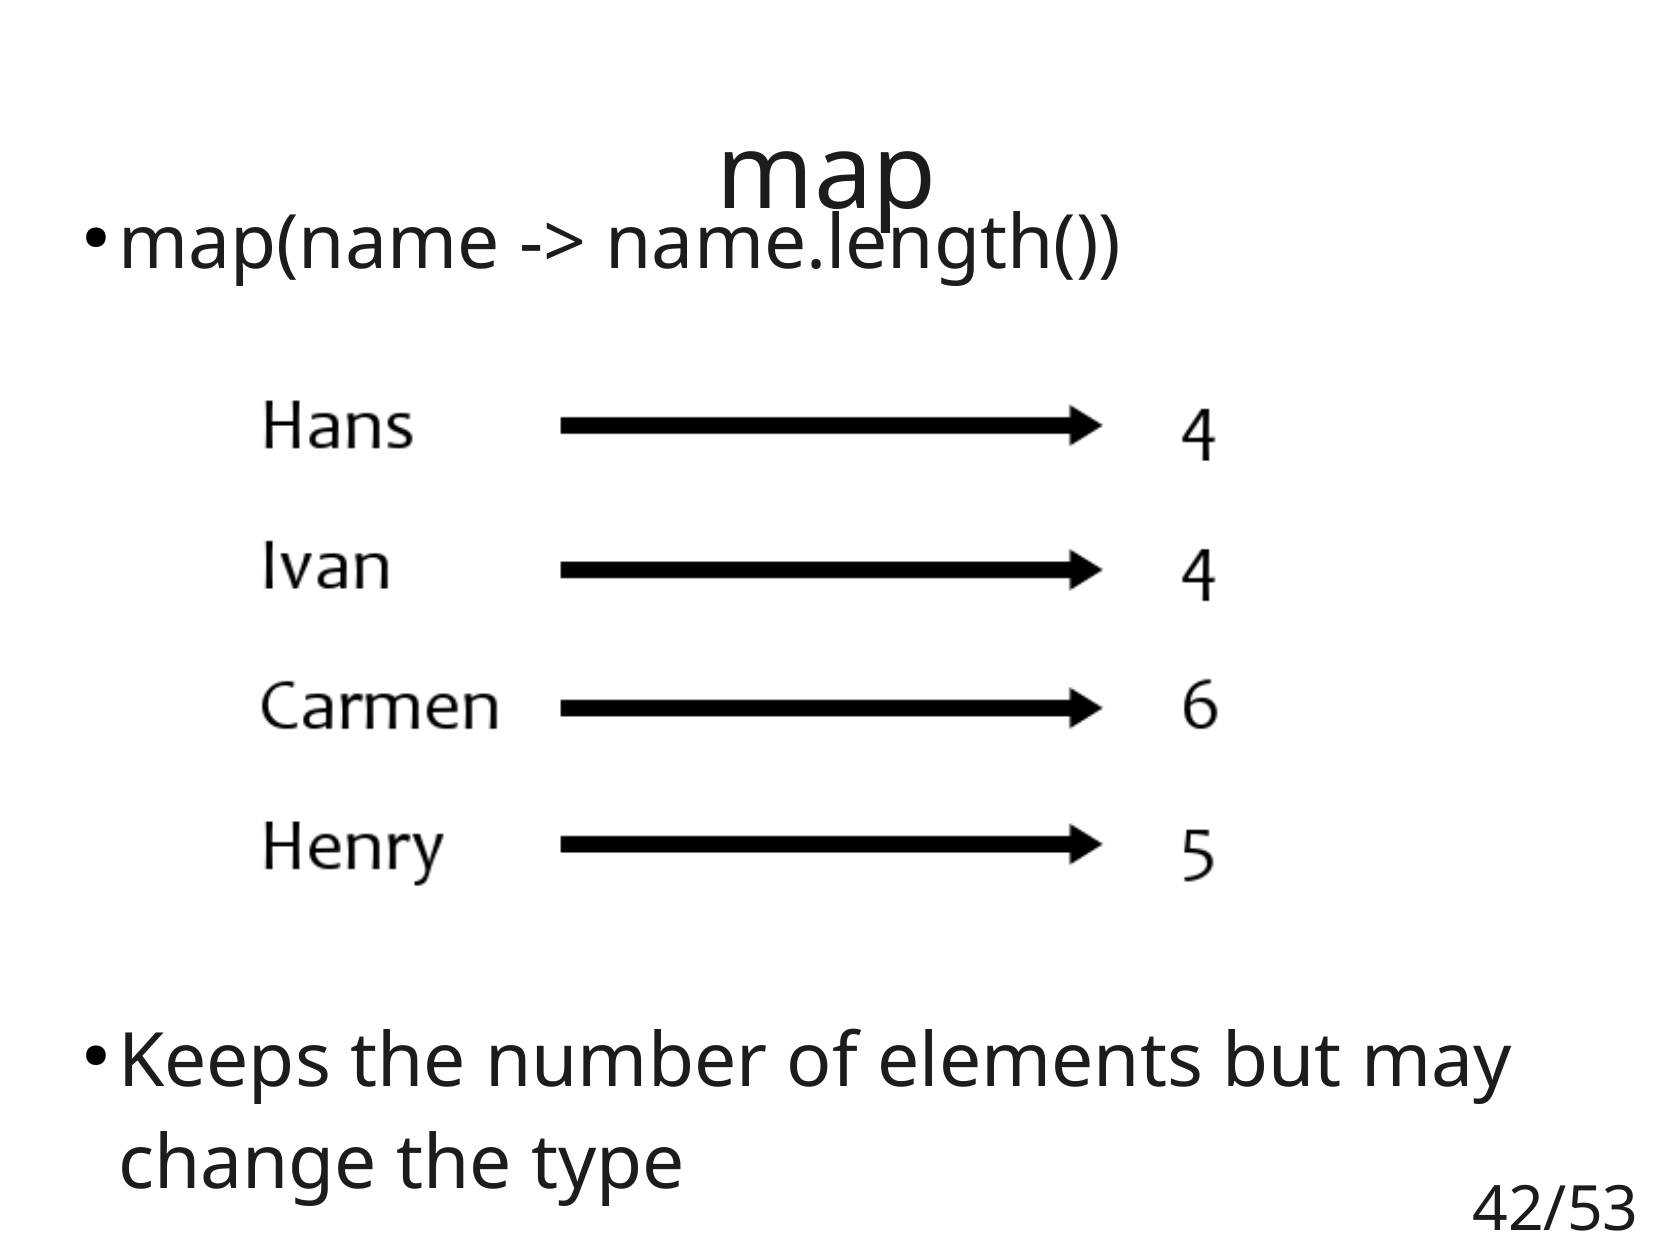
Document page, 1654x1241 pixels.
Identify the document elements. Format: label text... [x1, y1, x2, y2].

title map [82, 64, 1571, 240]
title map [946, 233, 966, 240]
title map [157, 233, 175, 240]
title map [619, 233, 639, 240]
title map [132, 233, 150, 240]
title map [469, 232, 488, 240]
title map [1021, 233, 1041, 240]
title map [901, 233, 921, 240]
title map [312, 233, 332, 240]
title map [401, 233, 419, 240]
subtitle map(name -> name.length()) Keeps the number of elements but may change the type [82, 240, 1571, 1159]
title map [708, 233, 726, 240]
title map [857, 232, 876, 240]
title map [244, 233, 264, 240]
title map [776, 232, 795, 240]
picture [236, 360, 1259, 917]
title map [733, 233, 751, 240]
title map [426, 233, 444, 240]
text_box <numer>/53 [1071, 1155, 1654, 1241]
